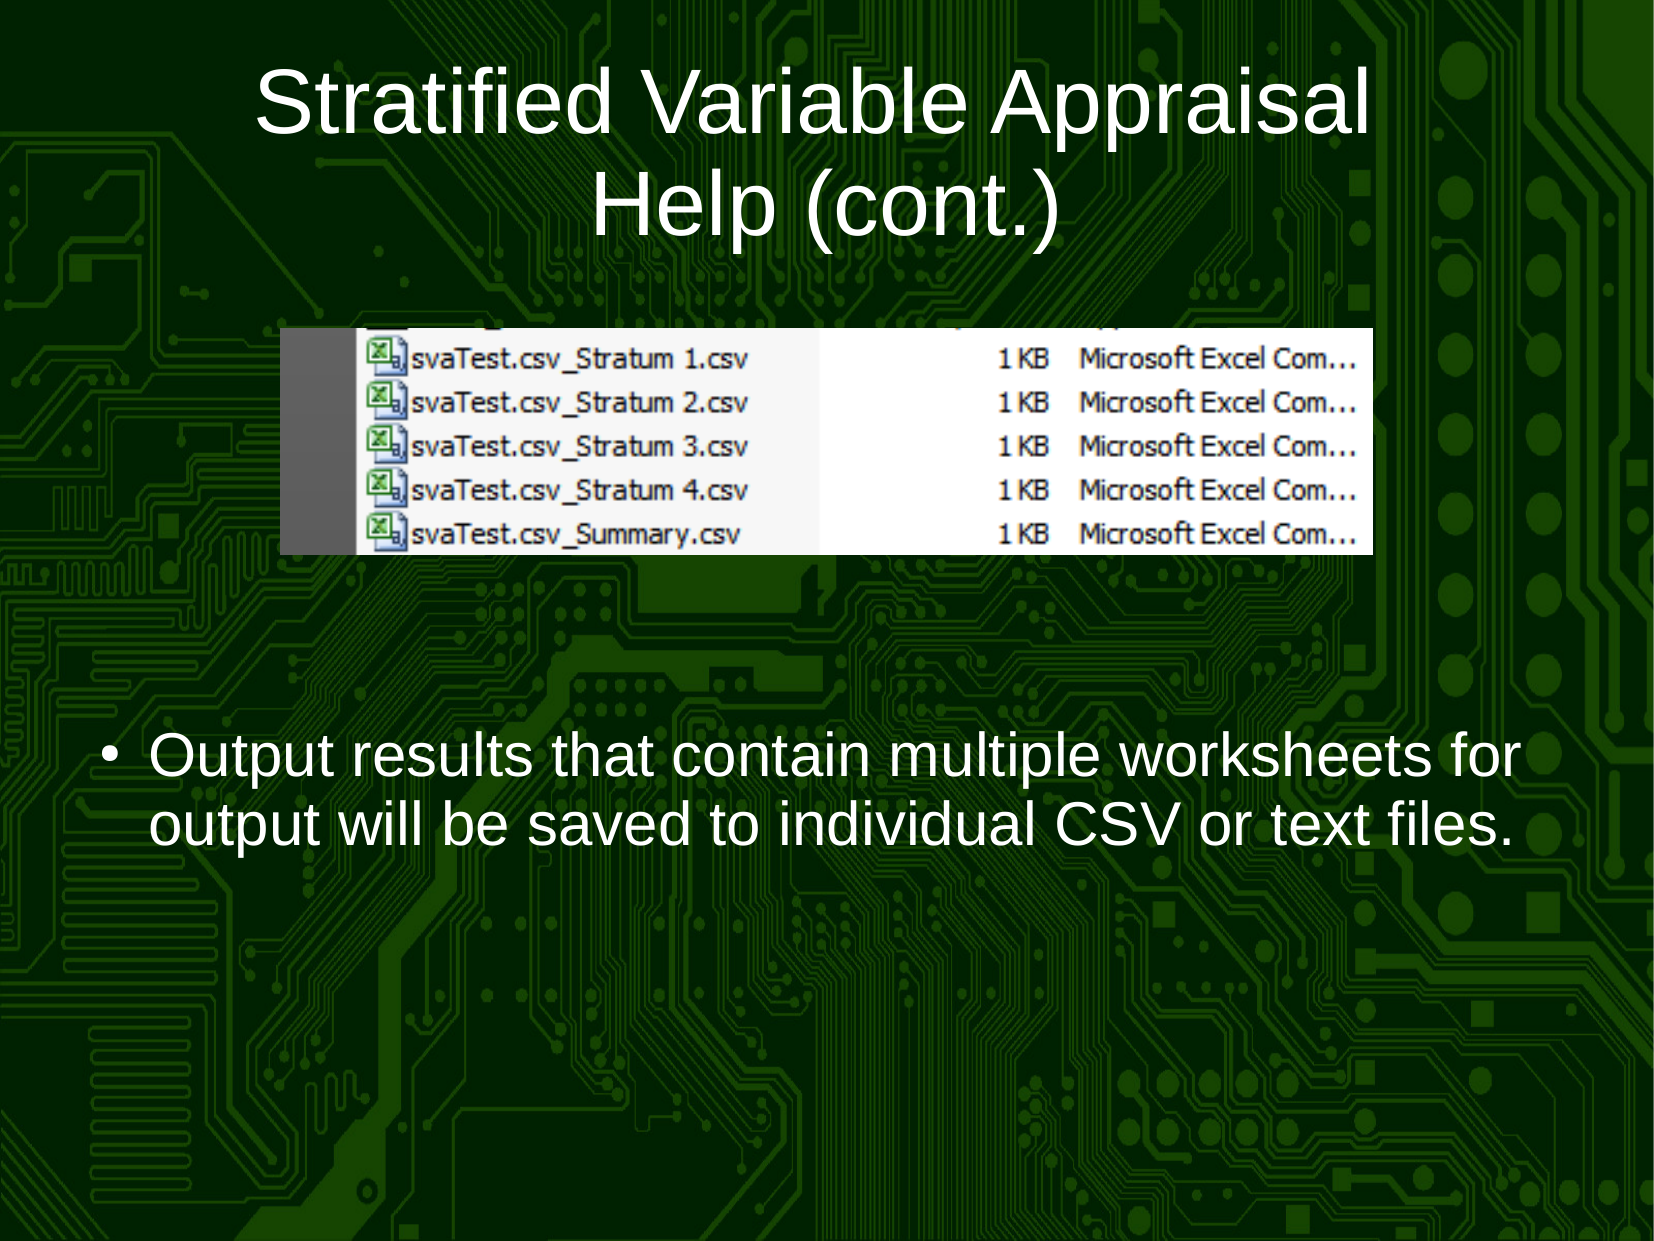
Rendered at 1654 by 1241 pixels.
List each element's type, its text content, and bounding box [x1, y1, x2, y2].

list Output results that contain multiple worksheets for output will be saved to individual CSV or text files. [82, 720, 1571, 916]
picture [0, 0, 1654, 1241]
title Stratified Variable Appraisal Help (cont.) [82, 49, 1571, 257]
